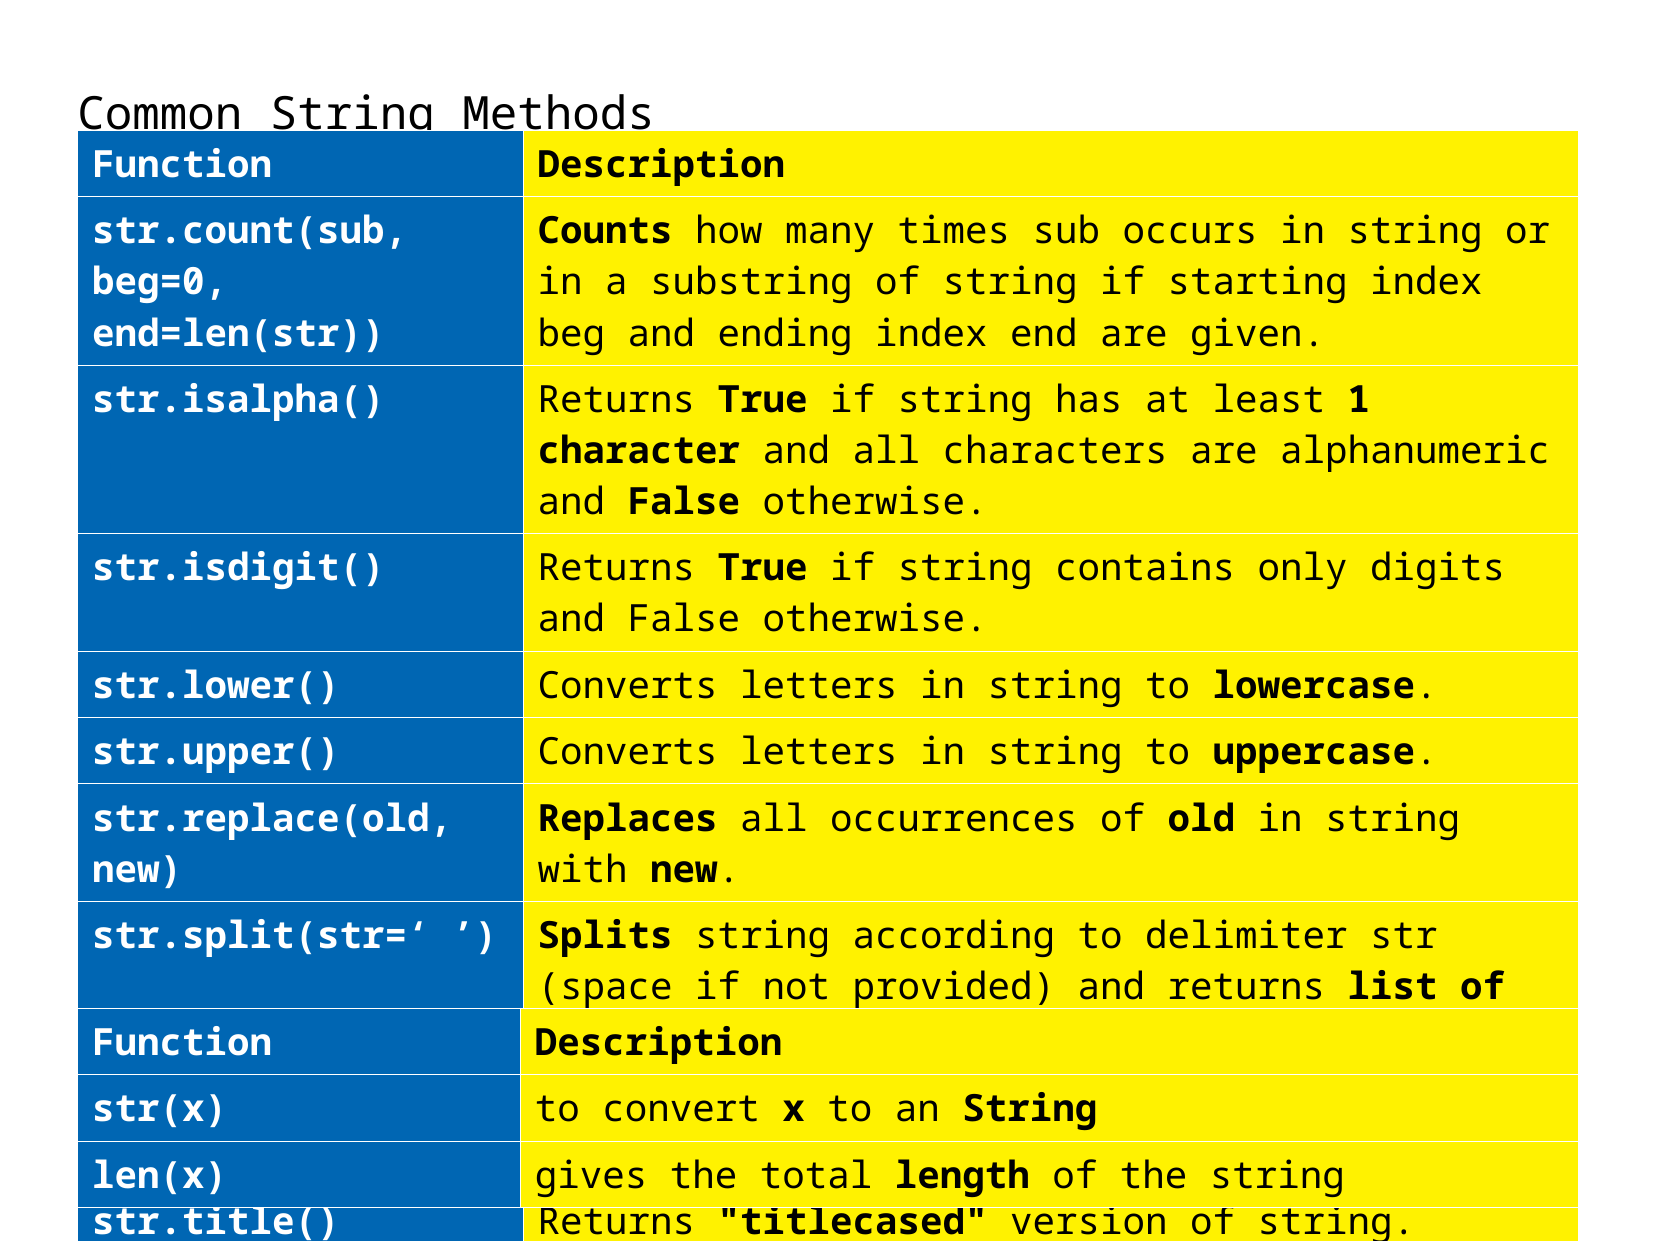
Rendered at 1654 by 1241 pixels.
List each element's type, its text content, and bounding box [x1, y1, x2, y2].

table_header Function [78, 1009, 520, 1074]
table_cell str.replace(old, new) [78, 784, 523, 901]
table_cell str.lower() [78, 652, 523, 717]
table_cell str.upper() [78, 718, 523, 783]
table_cell Converts letters in string to lowercase. [524, 652, 1578, 717]
table_header Description [524, 131, 1578, 196]
table_cell str(x) [78, 1075, 520, 1141]
table_cell str.count(sub, beg=0, end=len(str)) [78, 197, 523, 365]
table_cell Replaces all occurrences of old in string with new. [524, 784, 1578, 901]
table_cell Returns "titlecased" version of string. [524, 1208, 1578, 1241]
table_cell len(x) [78, 1142, 520, 1207]
table_cell Returns True if string contains only digits and False otherwise. [524, 534, 1578, 651]
table_cell Converts letters in string to uppercase. [524, 718, 1578, 783]
table_cell str.isdigit() [78, 534, 523, 651]
table_cell str.isalpha() [78, 366, 523, 533]
table_header Function [78, 131, 523, 196]
table_cell Returns True if string has at least 1 character and all characters are alphanumeric and False otherwise. [524, 366, 1578, 533]
table_cell str.split(str=‘ ’) [78, 902, 523, 1008]
table_cell gives the total length of the string [521, 1142, 1578, 1207]
table_cell to convert x to an String [521, 1075, 1578, 1141]
text_box Common String Methods Common String Functions [62, 72, 1591, 1013]
table_cell Counts how many times sub occurs in string or in a substring of string if starting index beg and ending index end are given. [524, 197, 1578, 365]
table_cell str.title() [78, 1208, 523, 1241]
table_header Description [521, 1009, 1578, 1074]
table_cell Splits string according to delimiter str (space if not provided) and returns list of substrings. [524, 902, 1578, 1008]
